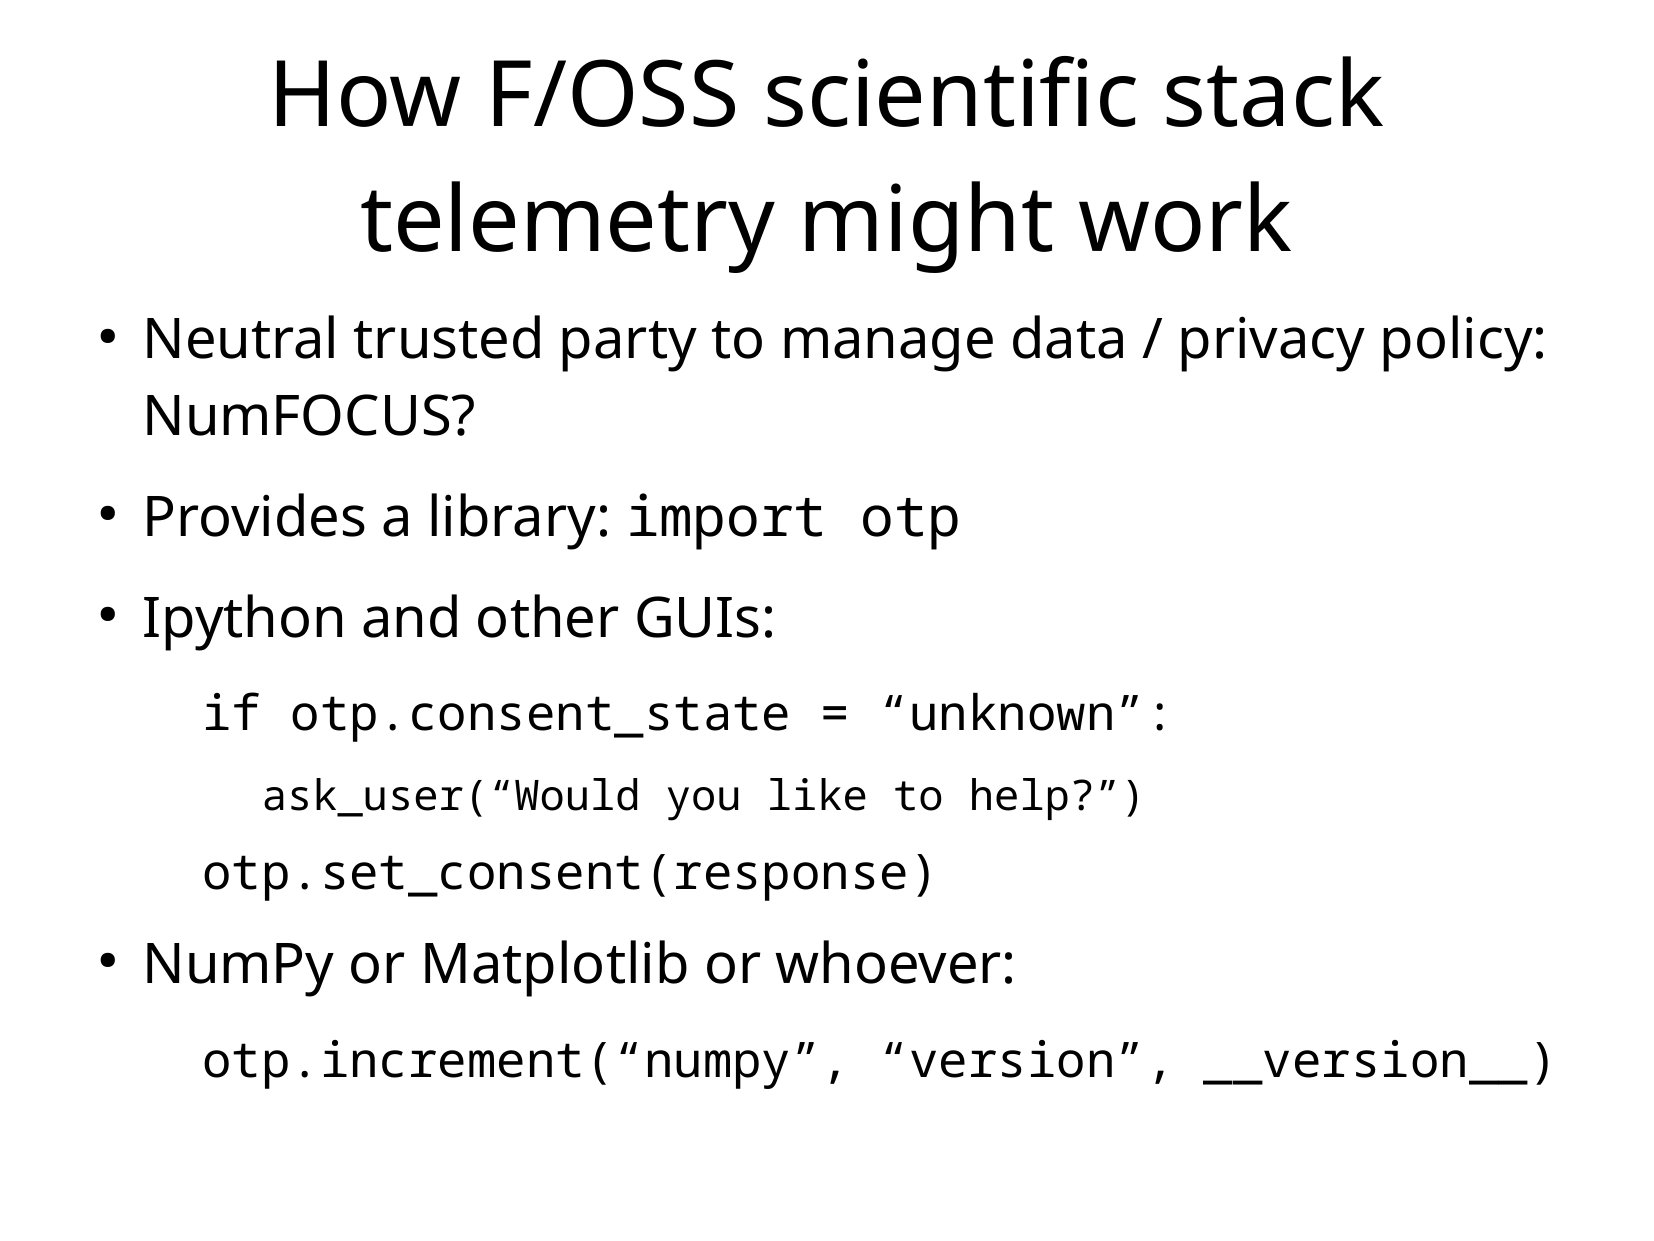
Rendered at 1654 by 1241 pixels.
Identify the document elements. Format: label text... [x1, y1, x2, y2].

list Neutral trusted party to manage data / privacy policy: NumFOCUS? Provides a library: import otp Ipython and other GUIs: if otp.consent_state = “unknown”: ask_user(“Would you like to help?”) otp.set_consent(response) NumPy or Matplotlib or whoever: otp.increment(“numpy”, “version”, __version__) [83, 299, 1572, 1165]
title How F/OSS scientific stack telemetry might work [82, 42, 1571, 264]
